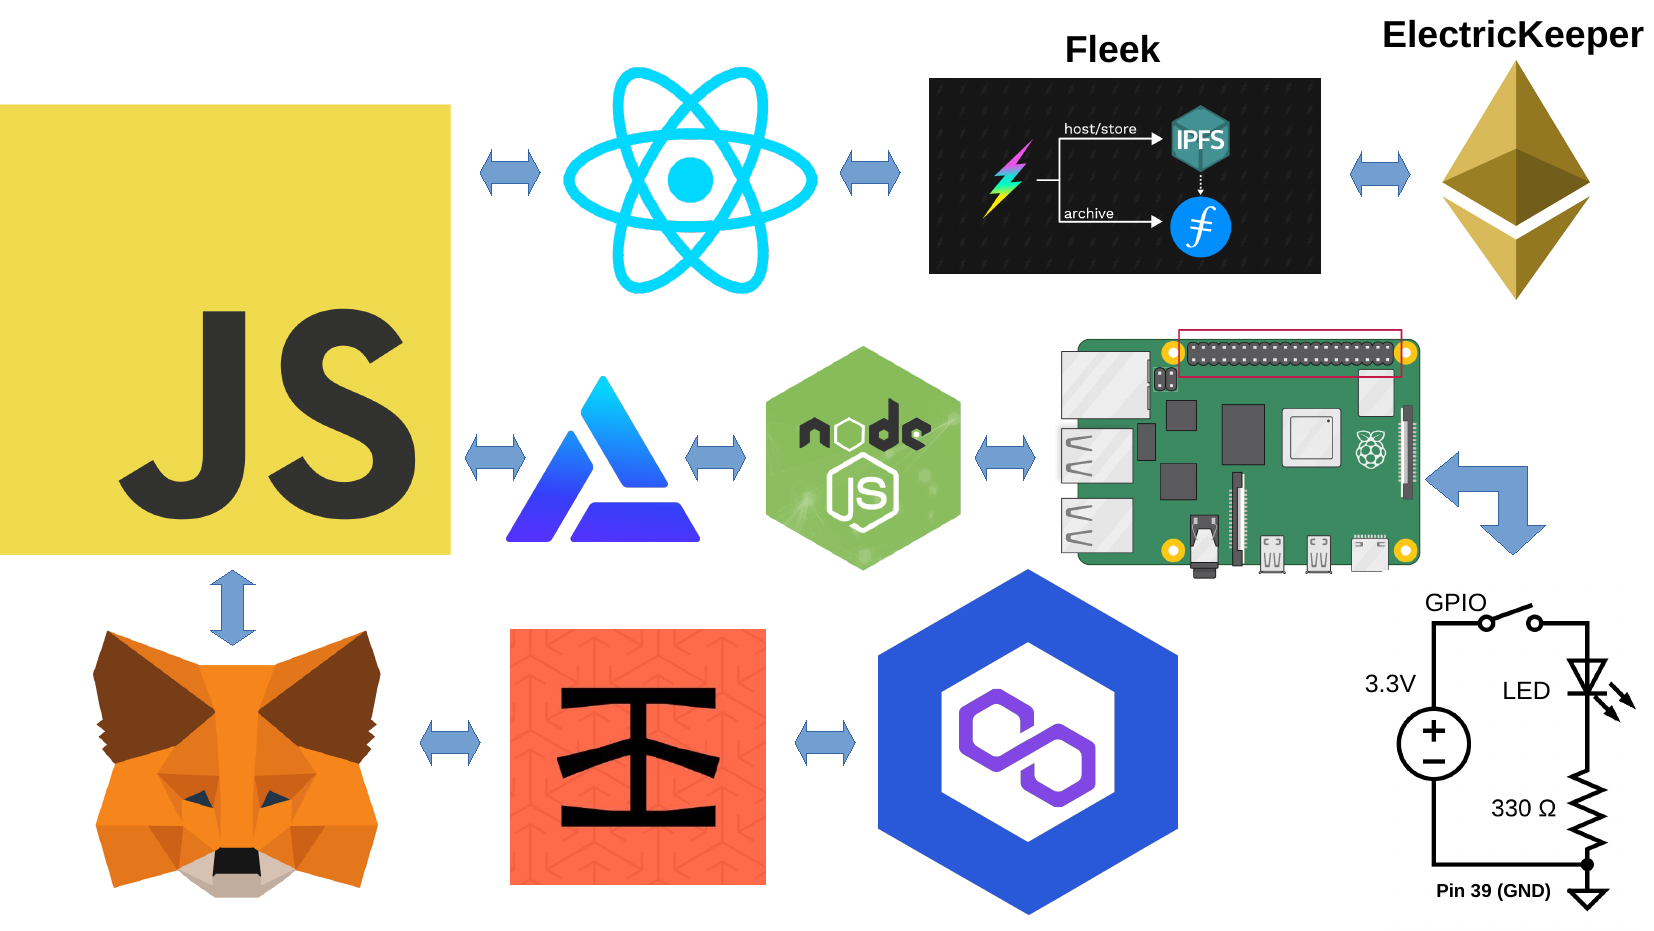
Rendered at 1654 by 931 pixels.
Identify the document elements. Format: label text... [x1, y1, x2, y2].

picture [1442, 106, 1591, 301]
picture [510, 629, 766, 886]
picture [929, 78, 1321, 274]
text_box GPIO [1410, 580, 1503, 624]
text_box [685, 435, 746, 481]
text_box [1425, 451, 1546, 555]
text_box ElectricKeeper [1367, 6, 1654, 106]
text_box Pin 39 (GND) [1421, 873, 1566, 931]
picture [506, 376, 700, 542]
text_box [840, 150, 901, 196]
text_box [420, 720, 481, 766]
text_box LED [1487, 669, 1566, 713]
picture [75, 614, 391, 906]
picture [0, 104, 451, 555]
picture [555, 44, 826, 316]
text_box Fleek [1050, 21, 1291, 79]
text_box [480, 149, 541, 196]
picture [765, 329, 1641, 931]
text_box [1350, 151, 1411, 197]
text_box [210, 570, 256, 646]
text_box [975, 435, 1036, 481]
text_box [465, 434, 506, 481]
text_box [795, 720, 855, 766]
text_box 3.3V [1350, 662, 1432, 706]
